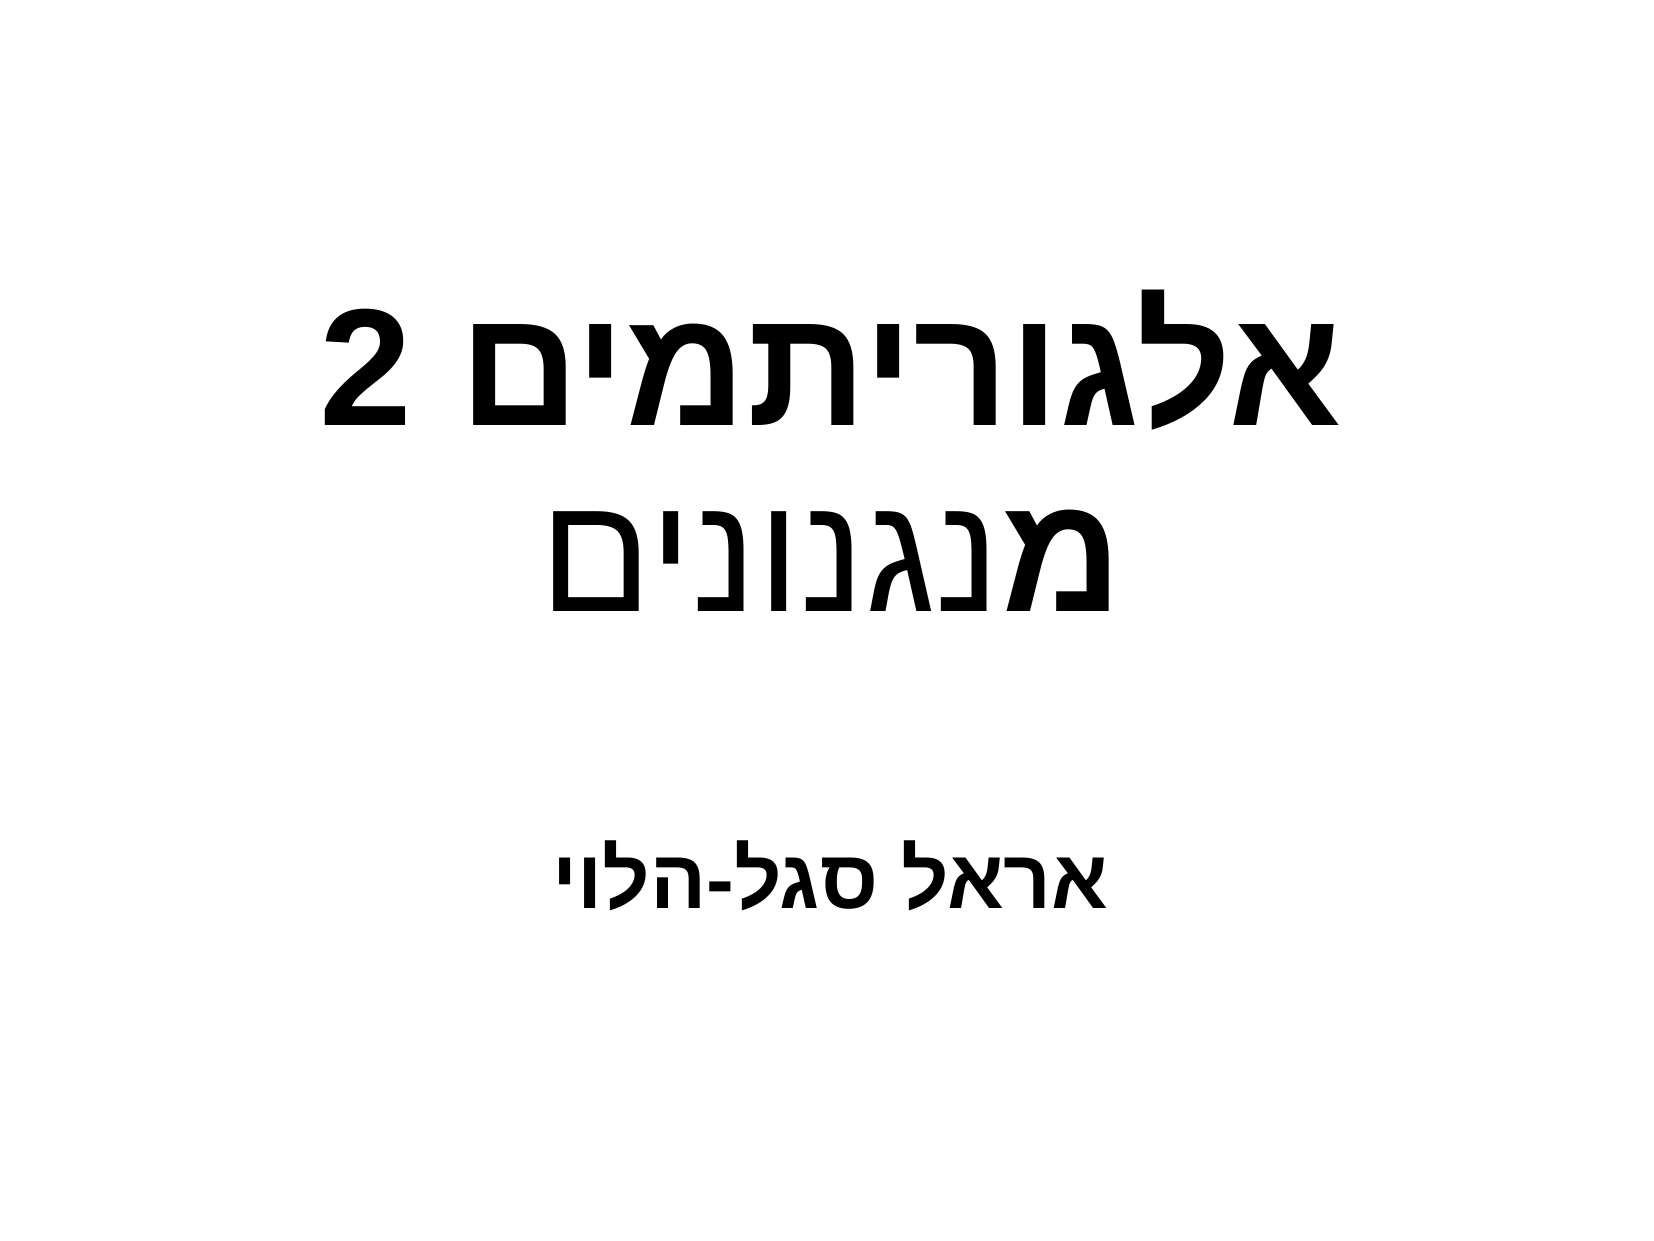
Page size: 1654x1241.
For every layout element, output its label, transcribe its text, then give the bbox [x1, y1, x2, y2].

title אלגוריתמים 2 מנגנונים אראל סגל-הלוי [86, 45, 1576, 1156]
